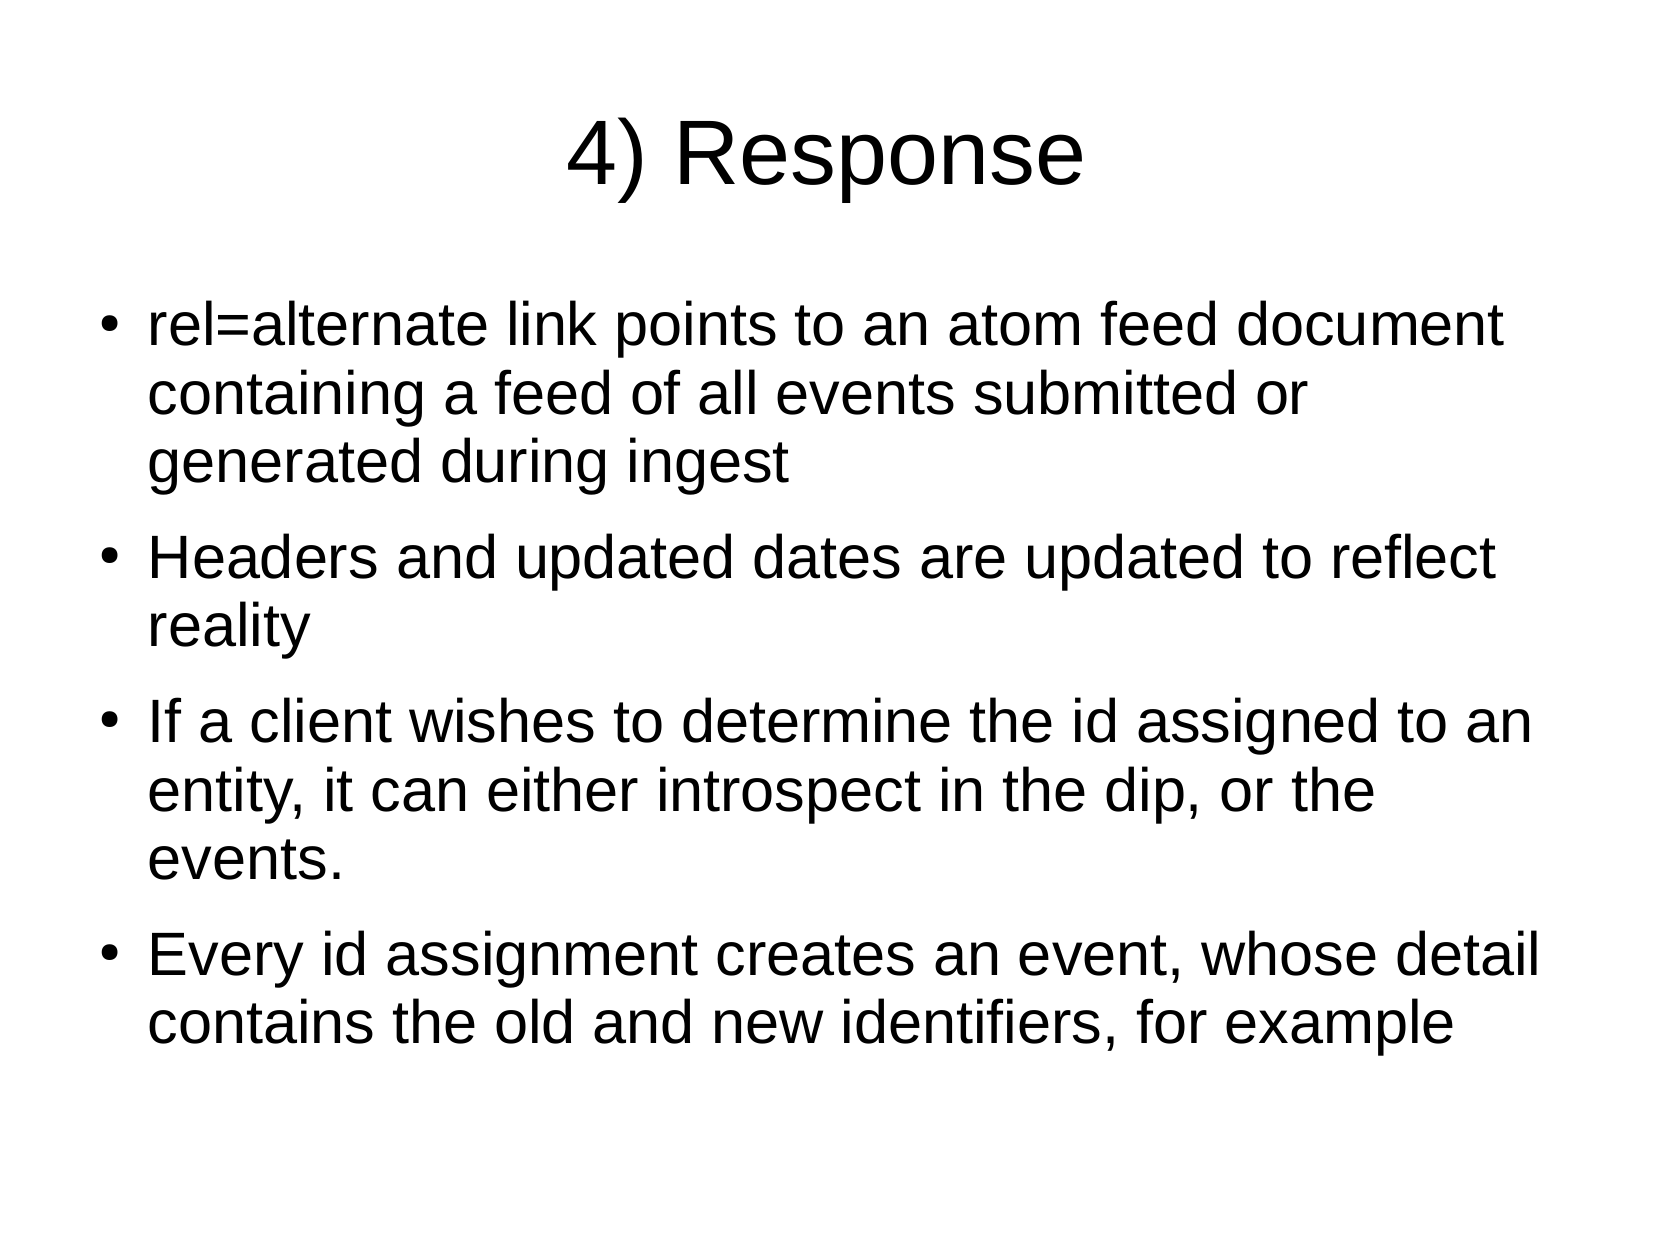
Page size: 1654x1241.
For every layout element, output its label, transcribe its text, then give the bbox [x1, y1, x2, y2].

list rel=alternate link points to an atom feed document containing a feed of all events submitted or generated during ingest Headers and updated dates are updated to reflect reality If a client wishes to determine the id assigned to an entity, it can either introspect in the dip, or the events. Every id assignment creates an event, whose detail contains the old and new identifiers, for example [82, 290, 1571, 1109]
title 4) Response [82, 56, 1571, 250]
